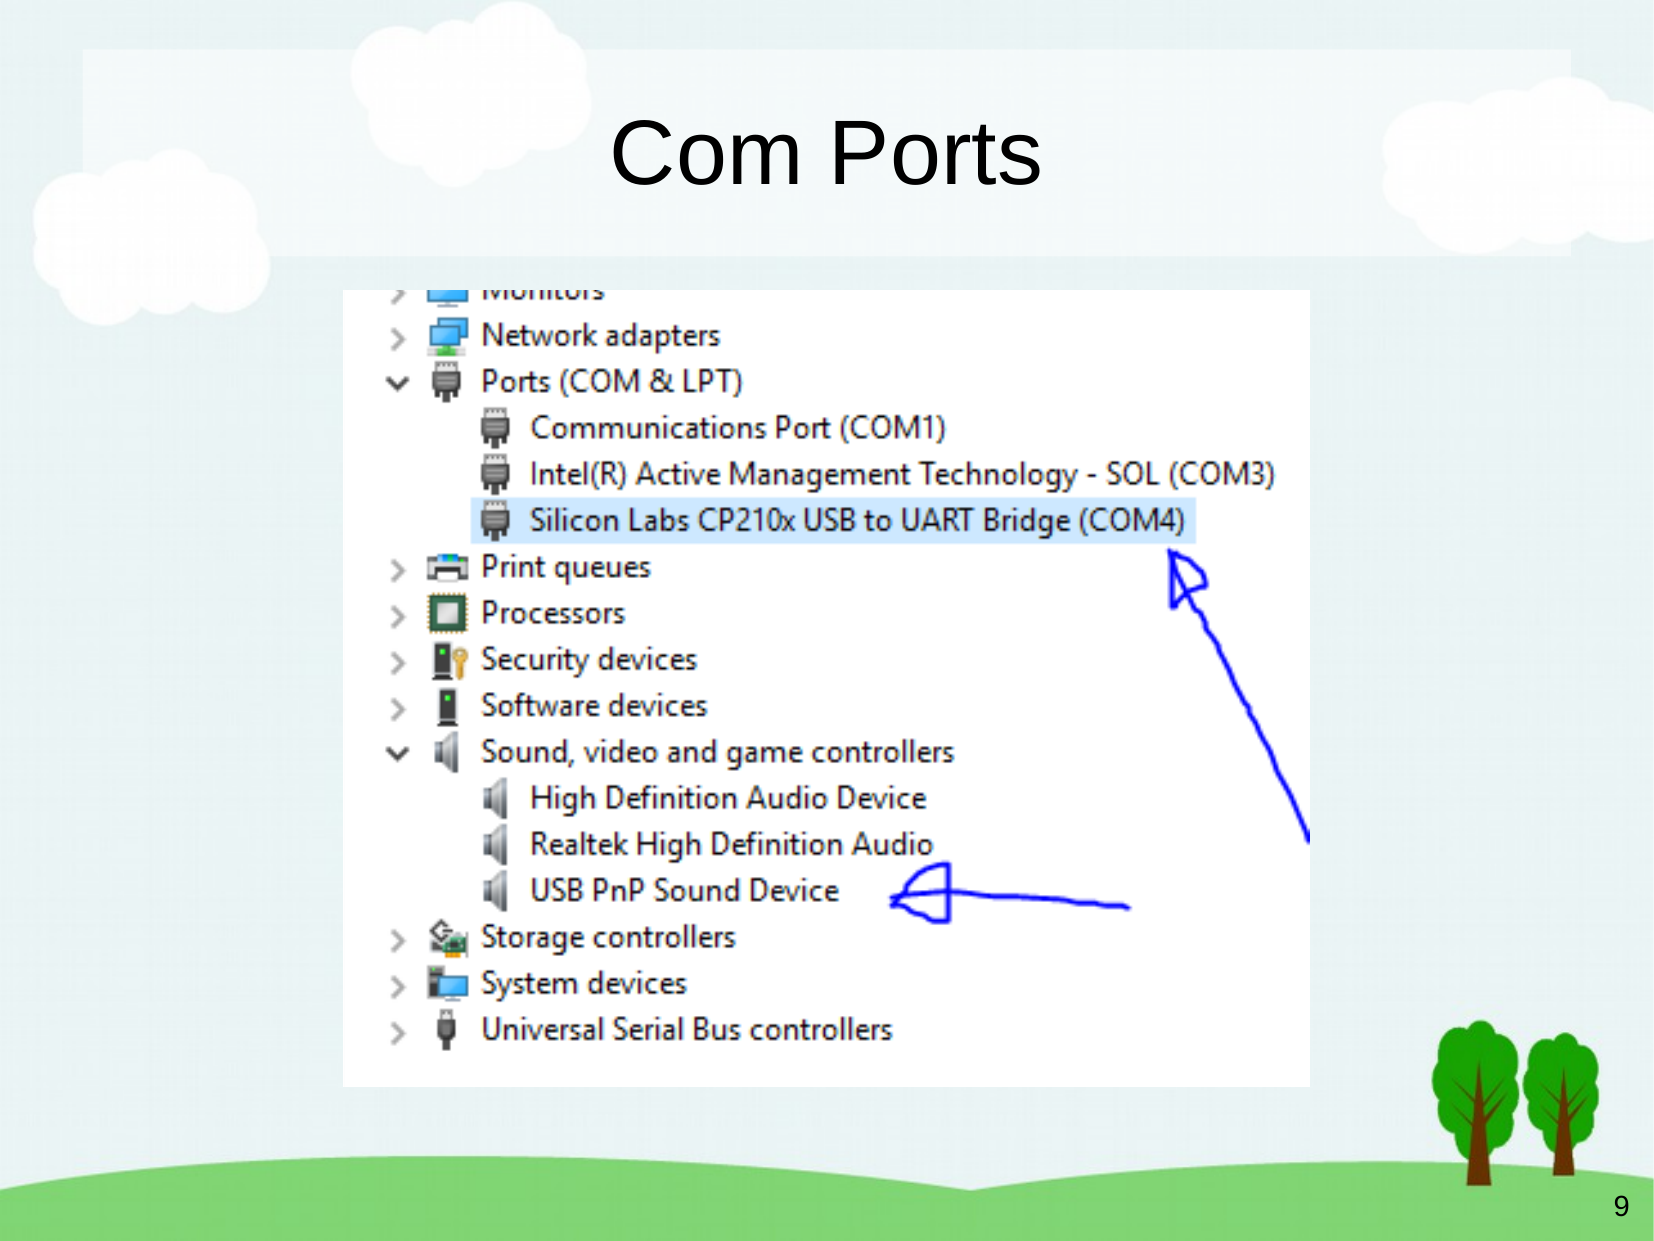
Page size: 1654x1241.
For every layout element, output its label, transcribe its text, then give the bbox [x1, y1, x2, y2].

title Com Ports [82, 49, 1571, 257]
picture [0, 0, 1654, 1241]
